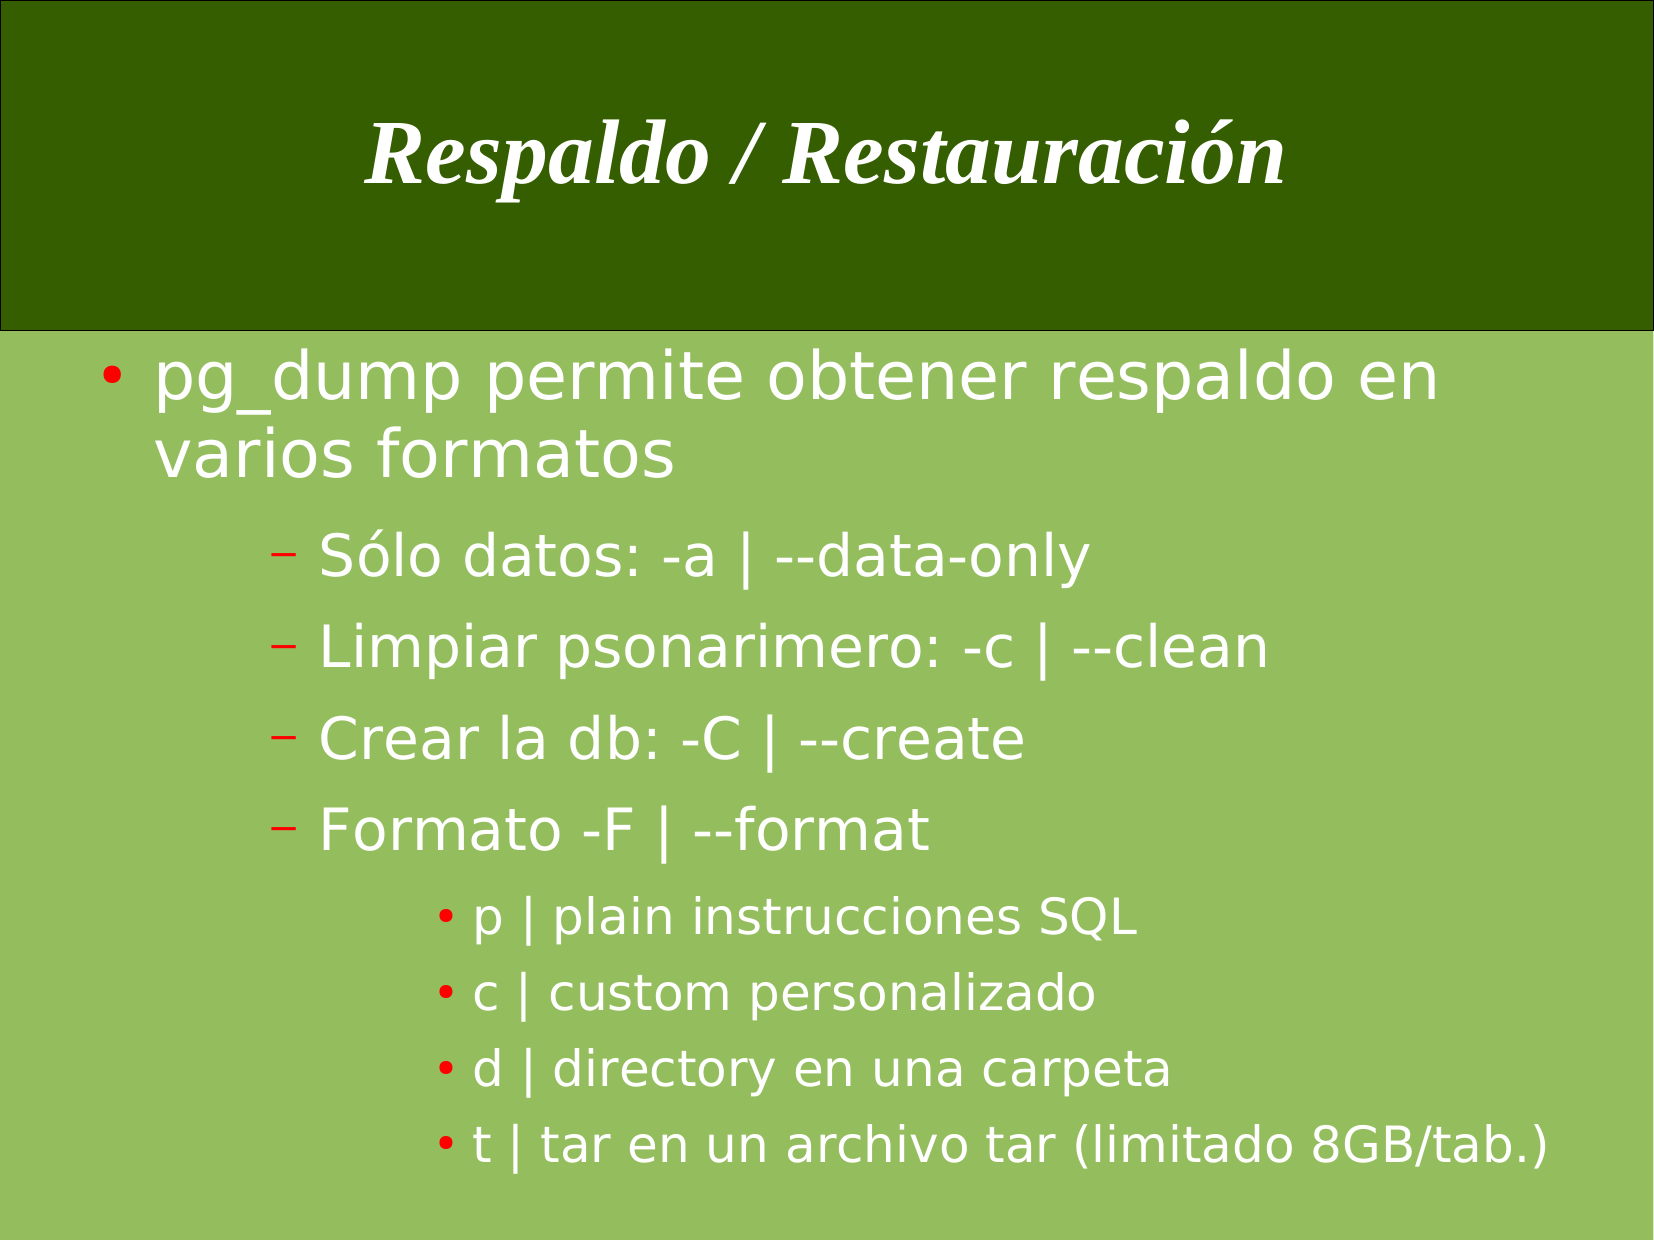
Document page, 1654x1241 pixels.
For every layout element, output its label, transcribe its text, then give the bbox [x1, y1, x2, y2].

list pg_dump permite obtener respaldo en varios formatos Sólo datos: -a | --data-only Limpiar psonarimero: -c | --clean Crear la db: -C | --create Formato -F | --format p | plain instrucciones SQL c | custom personalizado d | directory en una carpeta t | tar en un archivo tar (limitado 8GB/tab.) [82, 337, 1571, 1175]
title Respaldo / Restauración [82, 49, 1571, 257]
